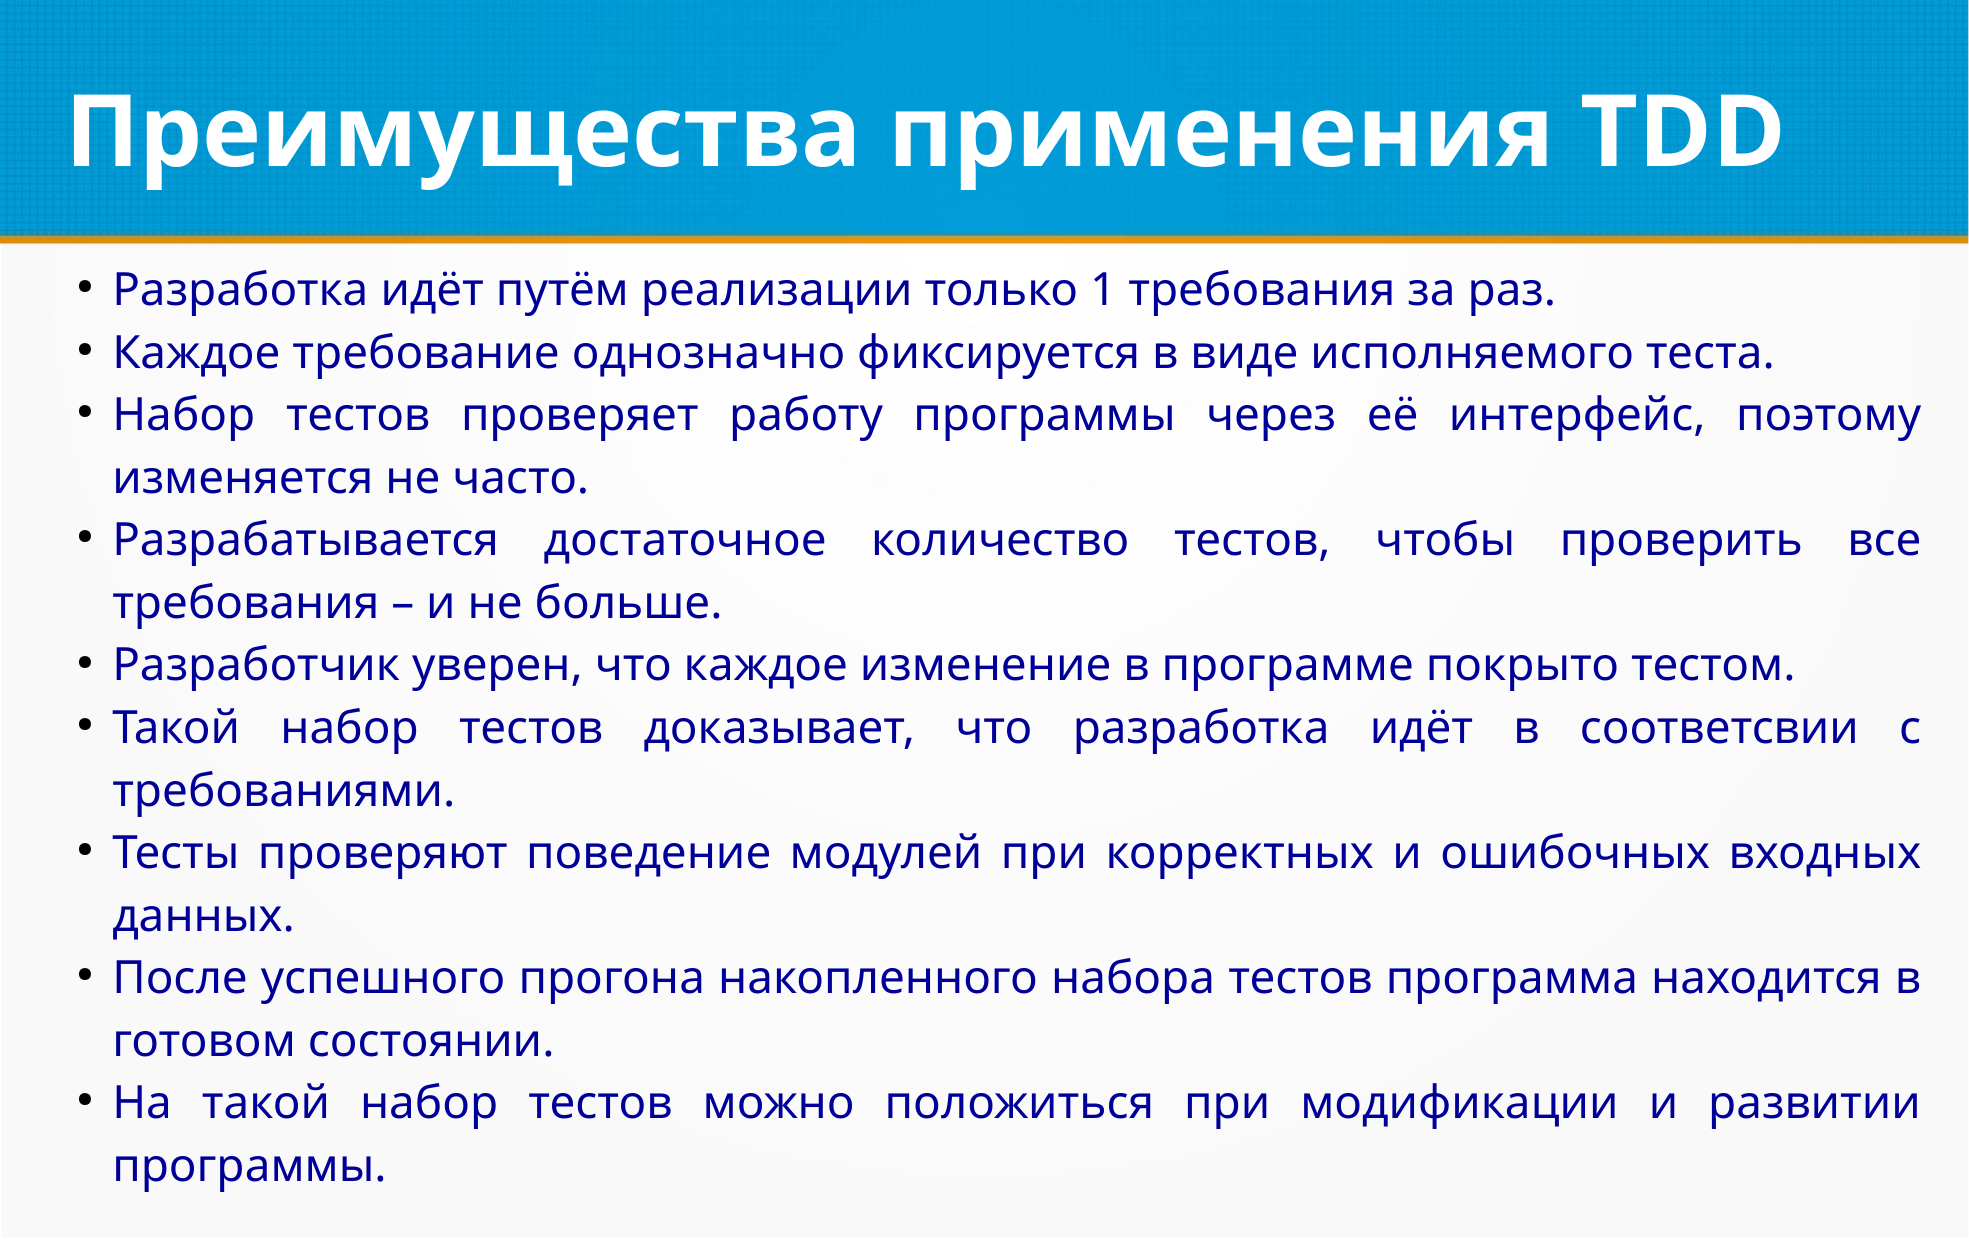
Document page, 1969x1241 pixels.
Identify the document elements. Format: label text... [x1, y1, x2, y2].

picture [0, 233, 1969, 1241]
text_box Разработка идёт путём реализации только 1 требования за раз. Каждое требование однозначно фиксируется в виде исполняемого теста. Набор тестов проверяет работу программы через её интерфейс, поэтому изменяется не часто. Разрабатывается достаточное количество тестов, чтобы проверить все требования – и не больше. Разработчик уверен, что каждое изменение в программе покрыто тестом. Такой набор тестов доказывает, что разработка идёт в соответсвии с требованиями. Тесты проверяют поведение модулей при корректных и ошибочных входных данных. После успешного прогона накопленного набора тестов программа находится в готовом состоянии. На такой набор тестов можно положиться при модификации и развитии программы. [70, 250, 1929, 1199]
text_box Преимущества применения TDD [59, 55, 1902, 200]
